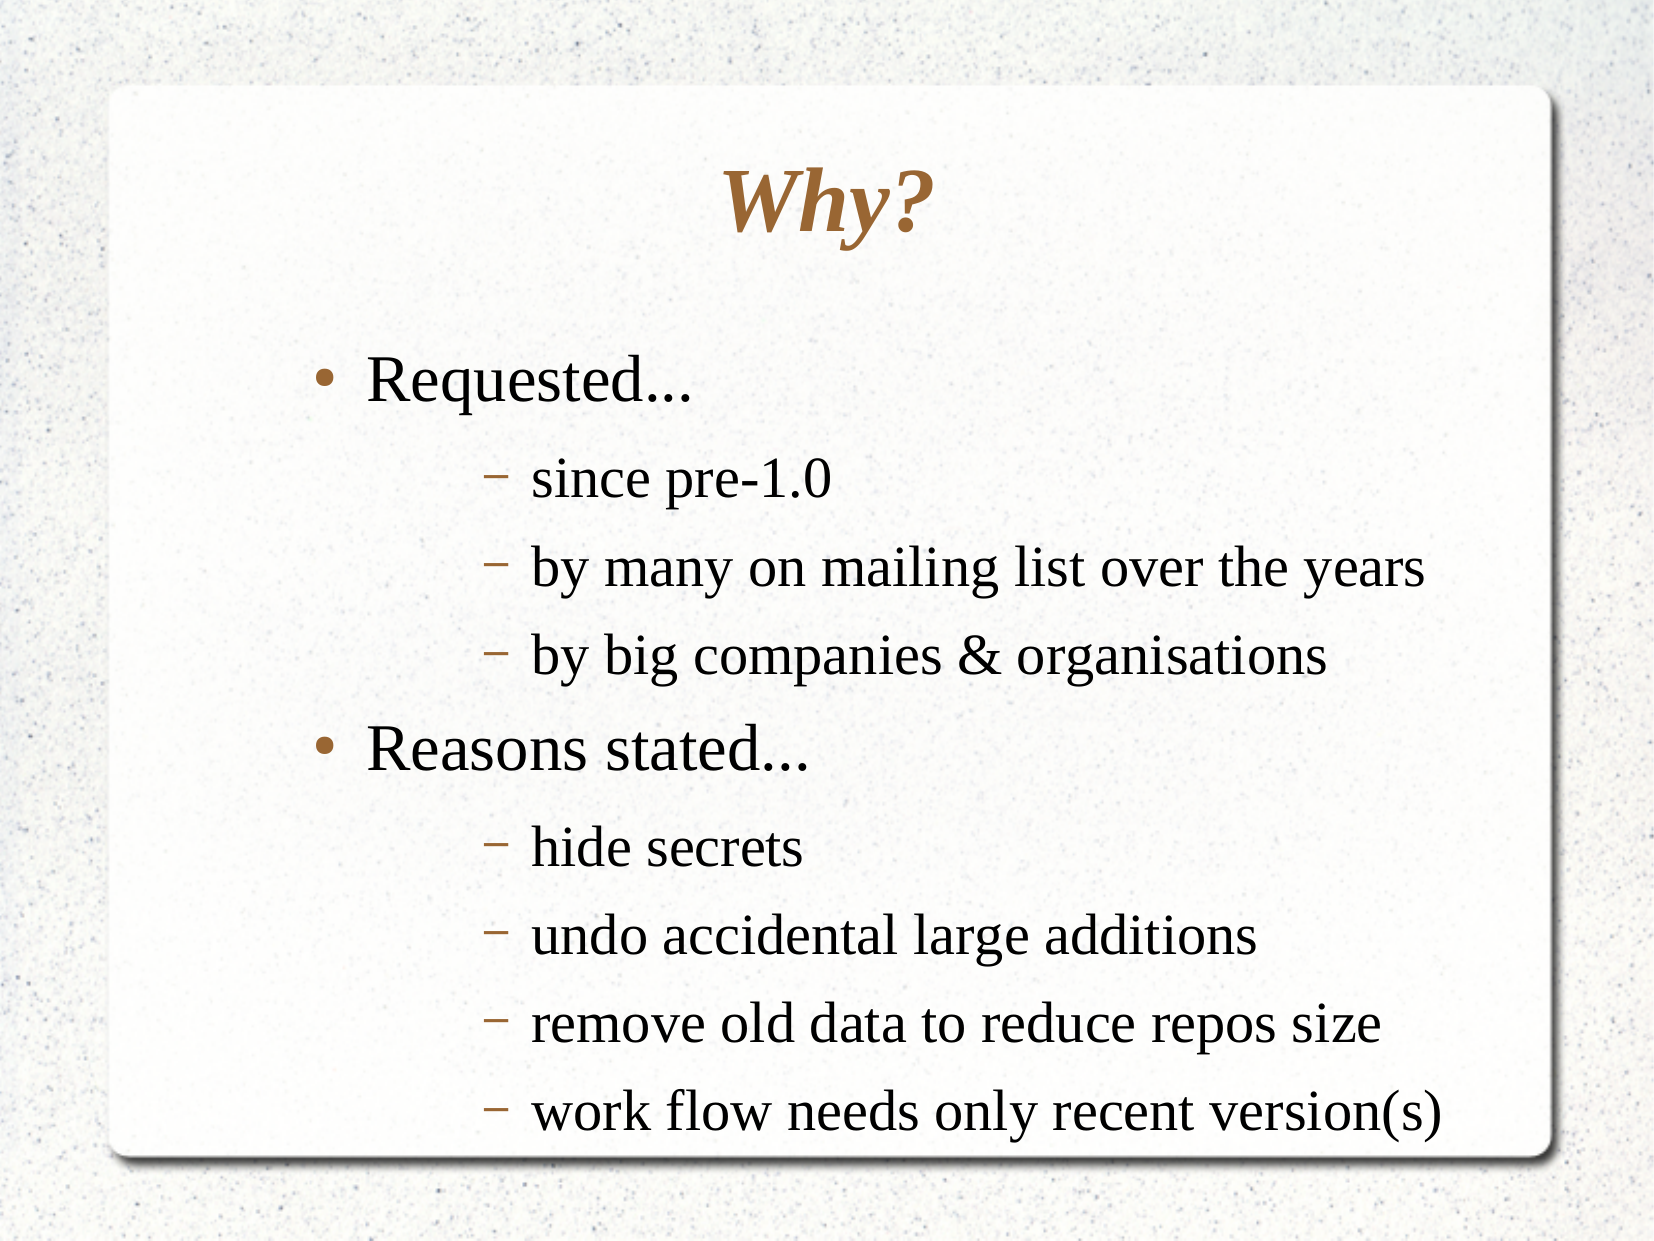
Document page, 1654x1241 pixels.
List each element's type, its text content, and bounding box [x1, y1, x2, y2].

picture [0, 0, 1654, 1241]
title Why? [118, 96, 1536, 304]
list Requested... since pre-1.0 by many on mailing list over the years by big companies & organisations Reasons stated... hide secrets undo accidental large additions remove old data to reduce repos size work flow needs only recent version(s) [295, 342, 1654, 1161]
